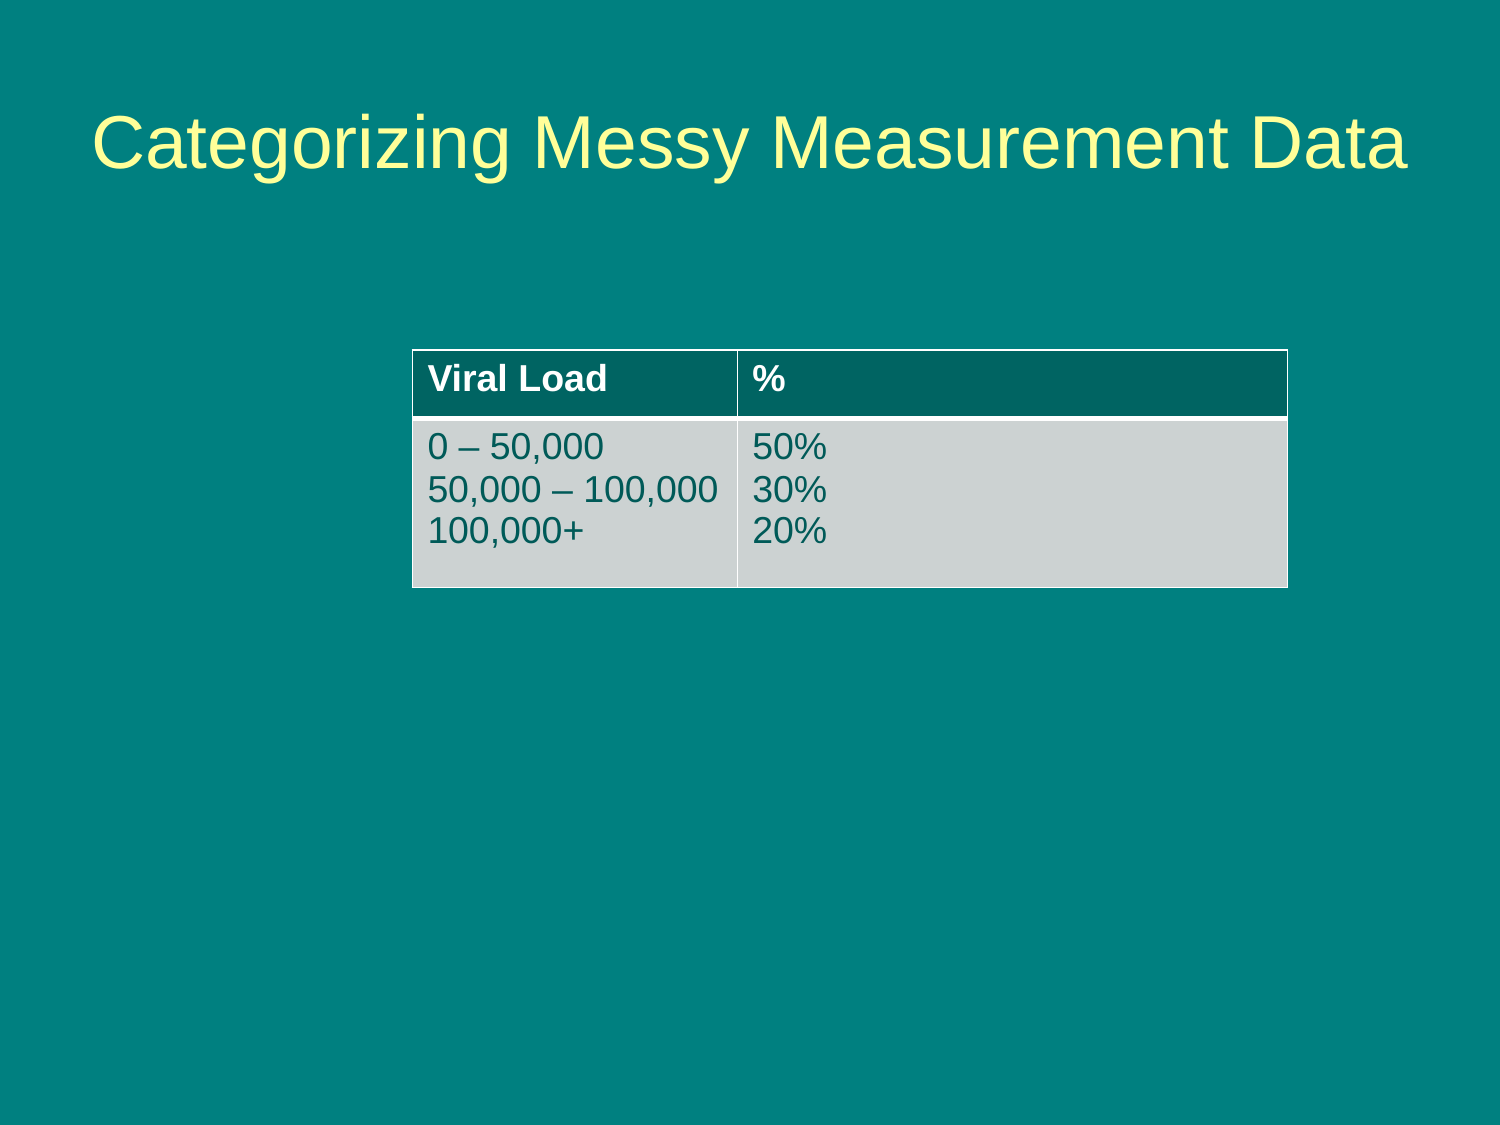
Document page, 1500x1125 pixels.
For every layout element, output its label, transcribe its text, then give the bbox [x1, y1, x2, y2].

table_cell 0 – 50,000 50,000 – 100,000 100,000+ [413, 421, 737, 587]
table_header Viral Load [413, 351, 737, 416]
table_header % [738, 351, 1287, 416]
title Categorizing Messy Measurement Data [75, 45, 1425, 233]
table_cell 50% 30% 20% [738, 421, 1287, 587]
